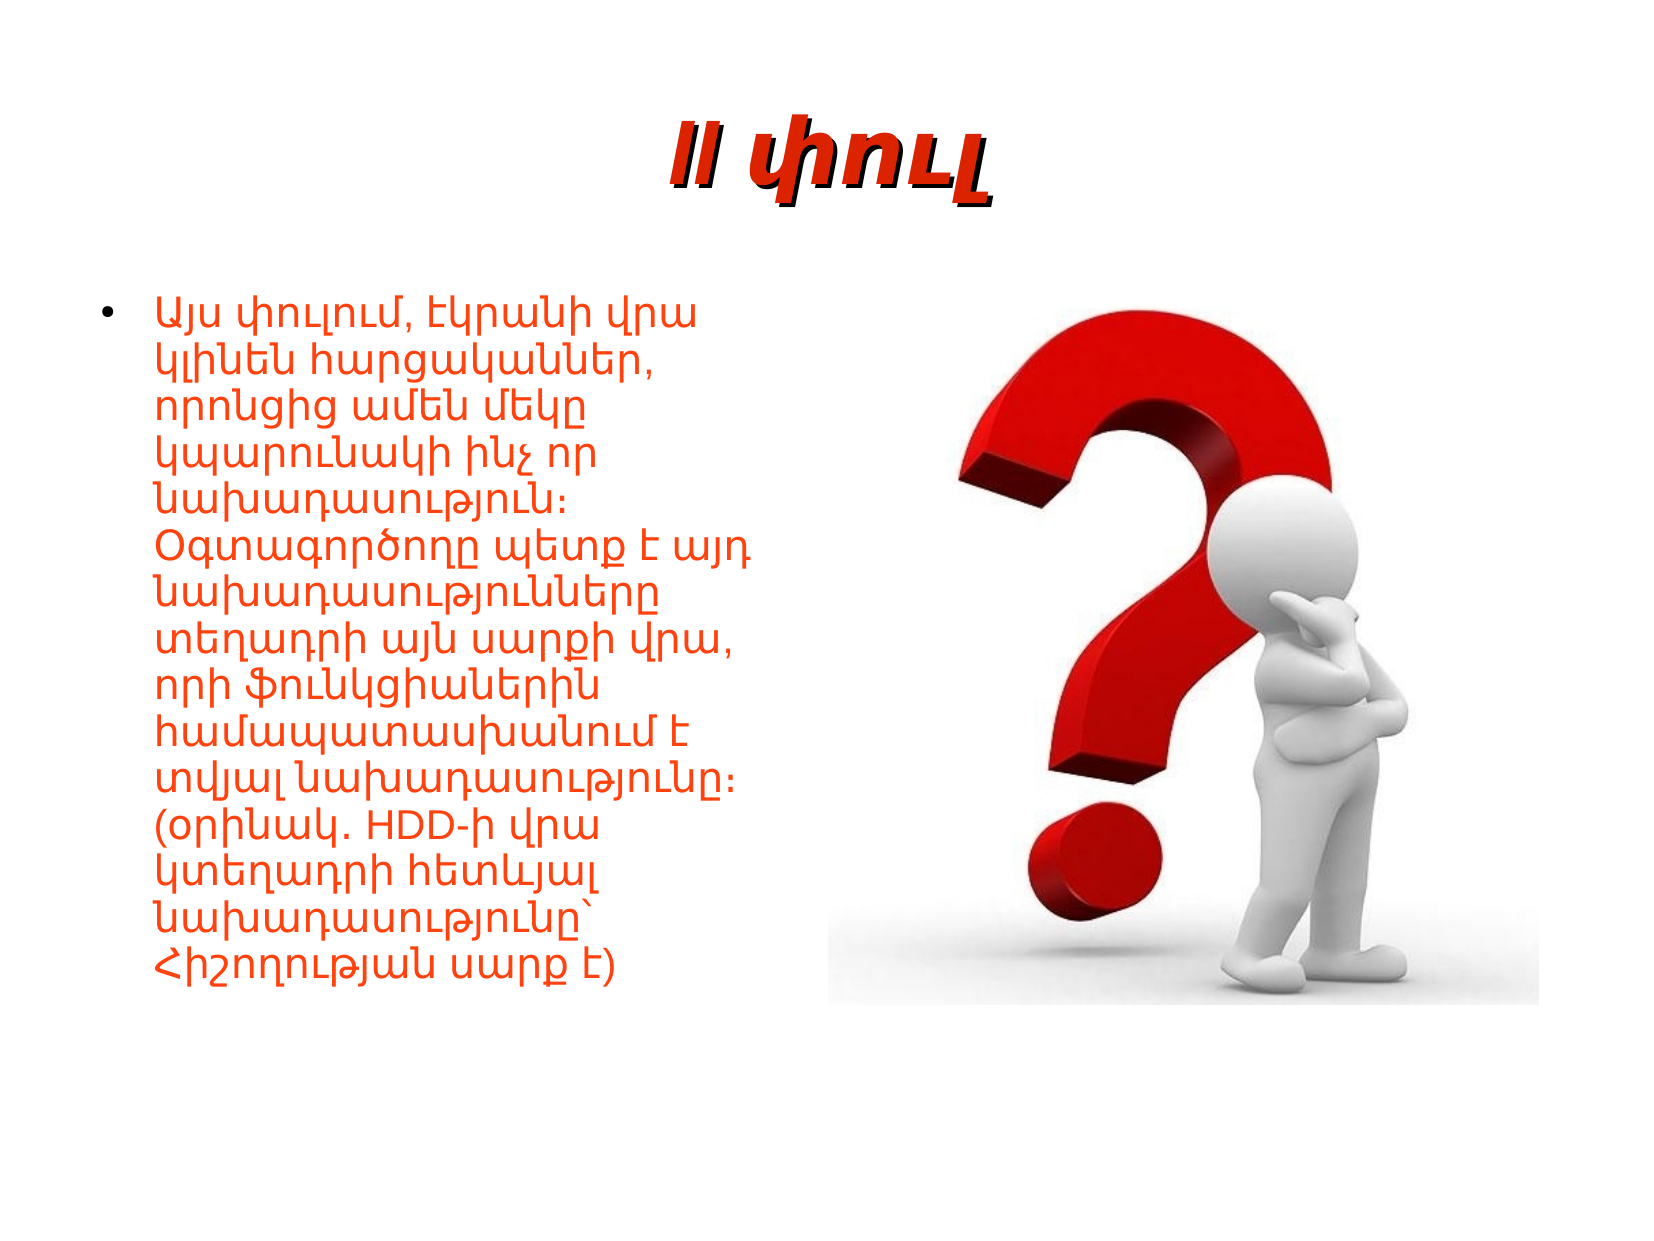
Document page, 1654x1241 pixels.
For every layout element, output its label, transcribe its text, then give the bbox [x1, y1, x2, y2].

picture [828, 294, 1539, 1005]
list Այս փուլում, էկրանի վրա կլինեն հարցականներ, որոնցից ամեն մեկը կպարունակի ինչ որ նախադասություն։ Օգտագործողը պետք է այդ նախադասությունները տեղադրի այն սարքի վրա, որի ֆունկցիաներին համապատասխանում է տվյալ նախադասությունը։ (օրինակ․ HDD-ի վրա կտեղադրի հետևյալ նախադասությունը՝ Հիշողության սարք է) [82, 290, 793, 1010]
title II փուլ [82, 49, 1571, 257]
